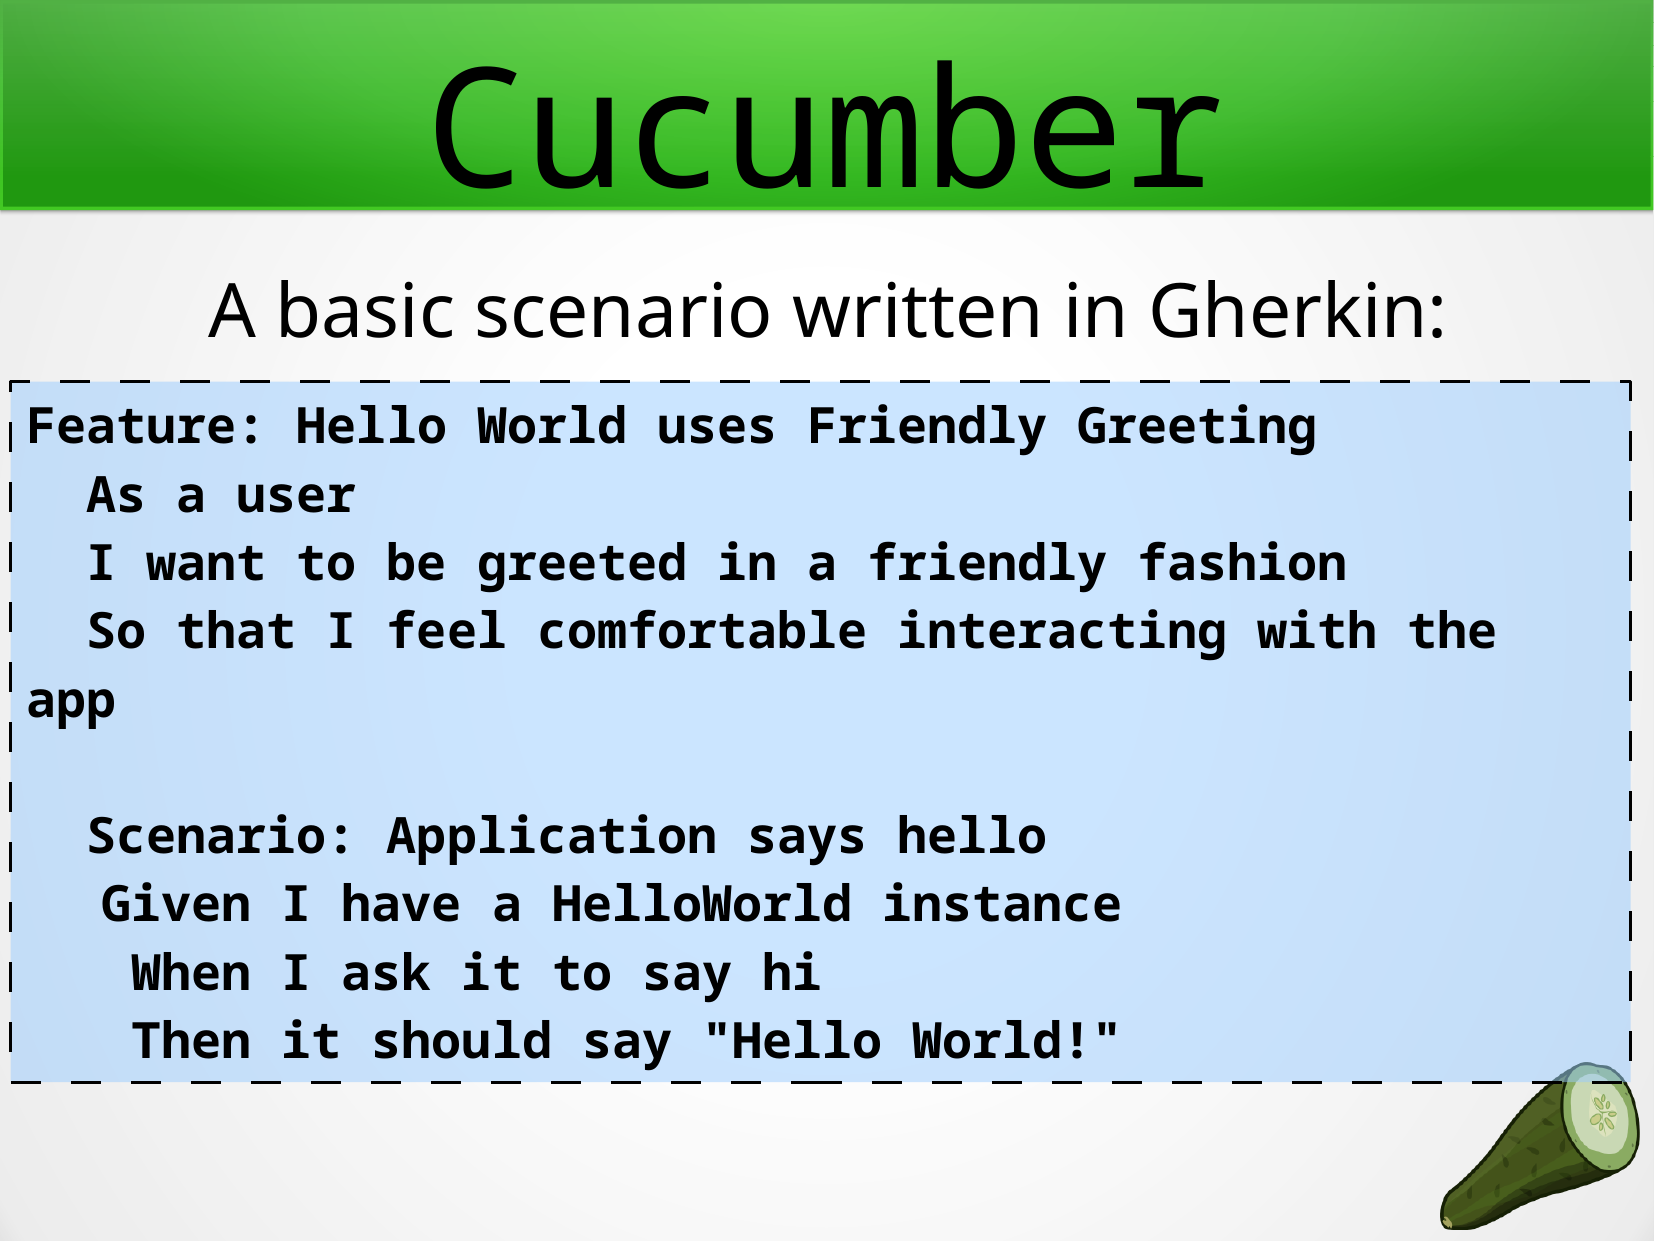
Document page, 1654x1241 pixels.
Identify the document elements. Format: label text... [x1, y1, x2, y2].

text_box Feature: Hello World uses Friendly Greeting As a user I want to be greeted in a friendly fashion So that I feel comfortable interacting with the app Scenario: Application says hello Given I have a HelloWorld instance When I ask it to say hi Then it should say "Hello World!" [10, 381, 1631, 1030]
text_box A basic scenario written in Gherkin: [60, 250, 1561, 363]
picture [1440, 1062, 1640, 1231]
text_box Cucumber [15, 1, 1636, 211]
